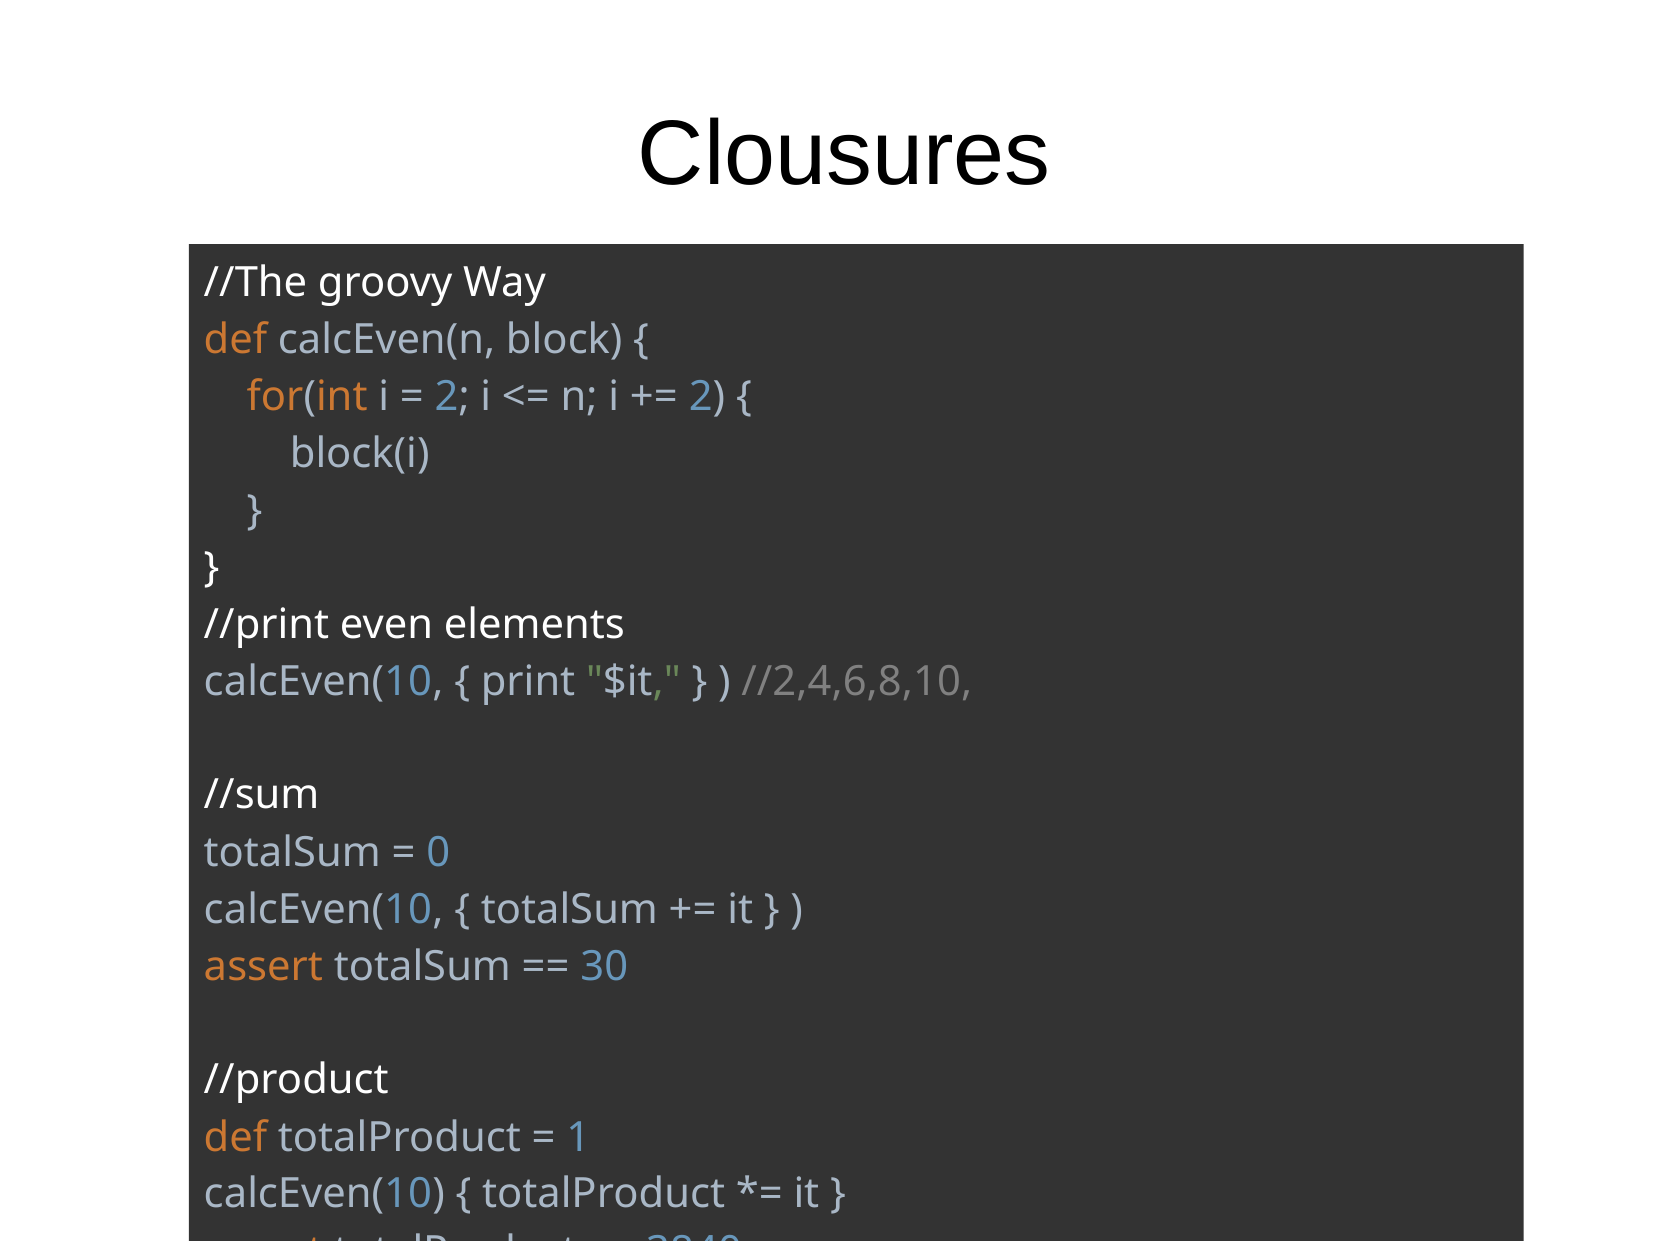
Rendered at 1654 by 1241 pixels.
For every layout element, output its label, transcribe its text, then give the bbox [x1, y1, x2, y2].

title Clousures [82, 49, 1571, 257]
text_box //The groovy Way def calcEven(n, block) { for(int i = 2; i <= n; i += 2) { block(i) } } //print even elements calcEven(10, { print "$it," } ) //2,4,6,8,10, //sum totalSum = 0 calcEven(10, { totalSum += it } ) assert totalSum == 30 //product def totalProduct = 1 calcEven(10) { totalProduct *= it } assert totalProduct == 3840 [188, 244, 1524, 1204]
